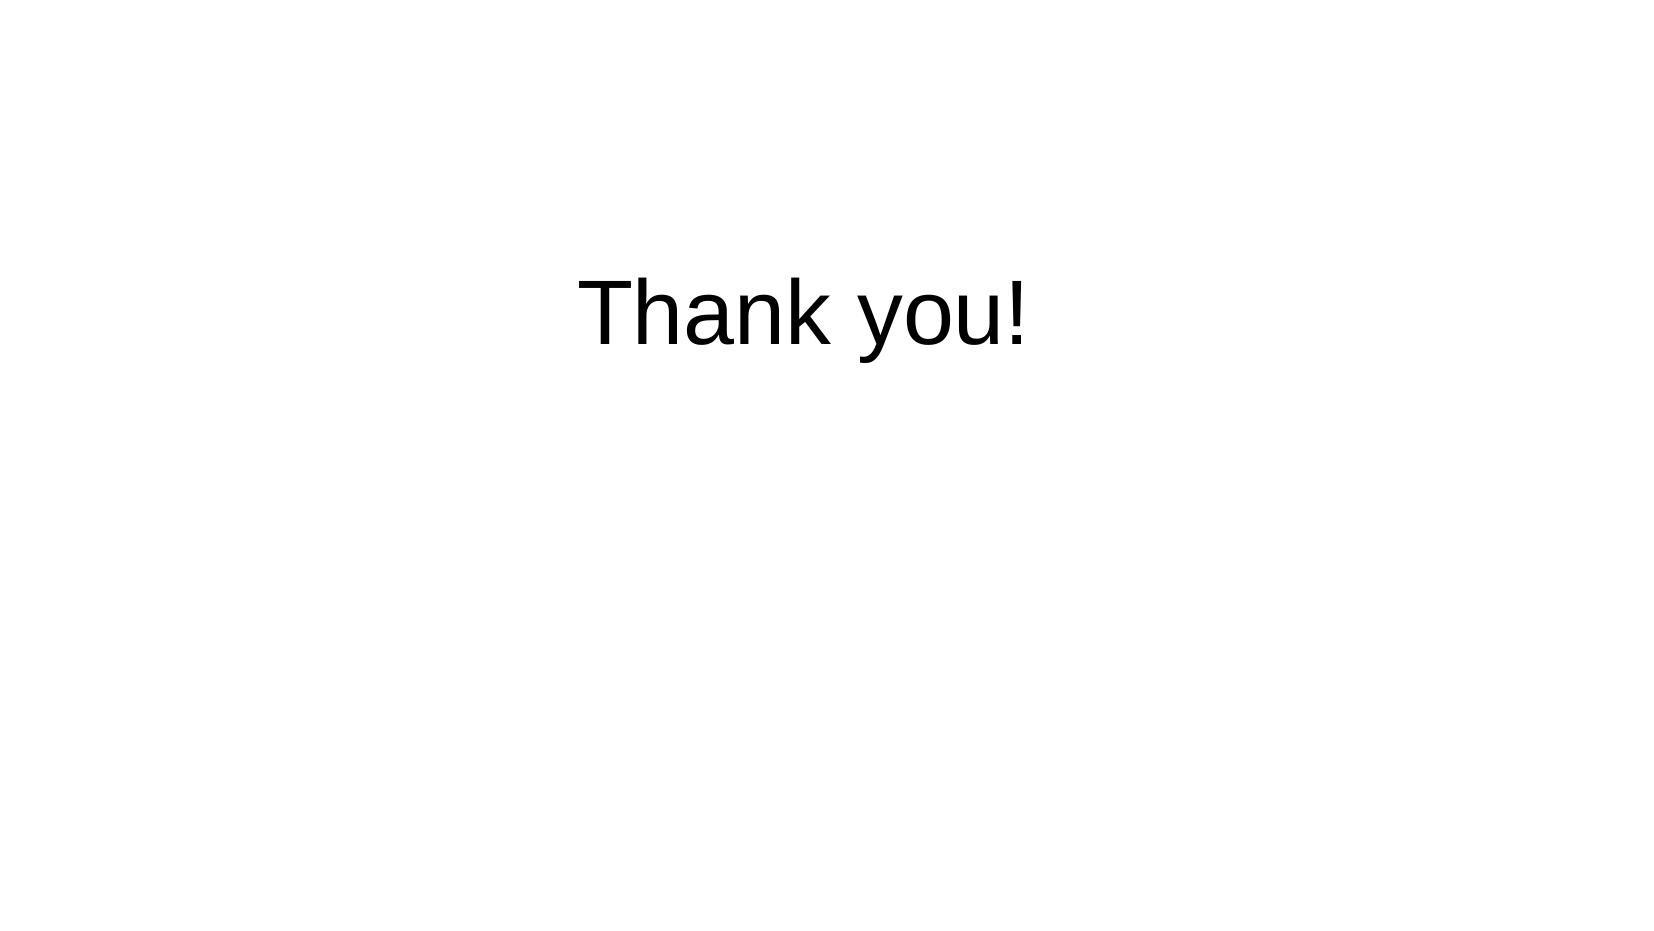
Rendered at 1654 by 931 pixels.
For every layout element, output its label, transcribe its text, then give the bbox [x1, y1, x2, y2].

title Thank you! [60, 234, 1549, 391]
